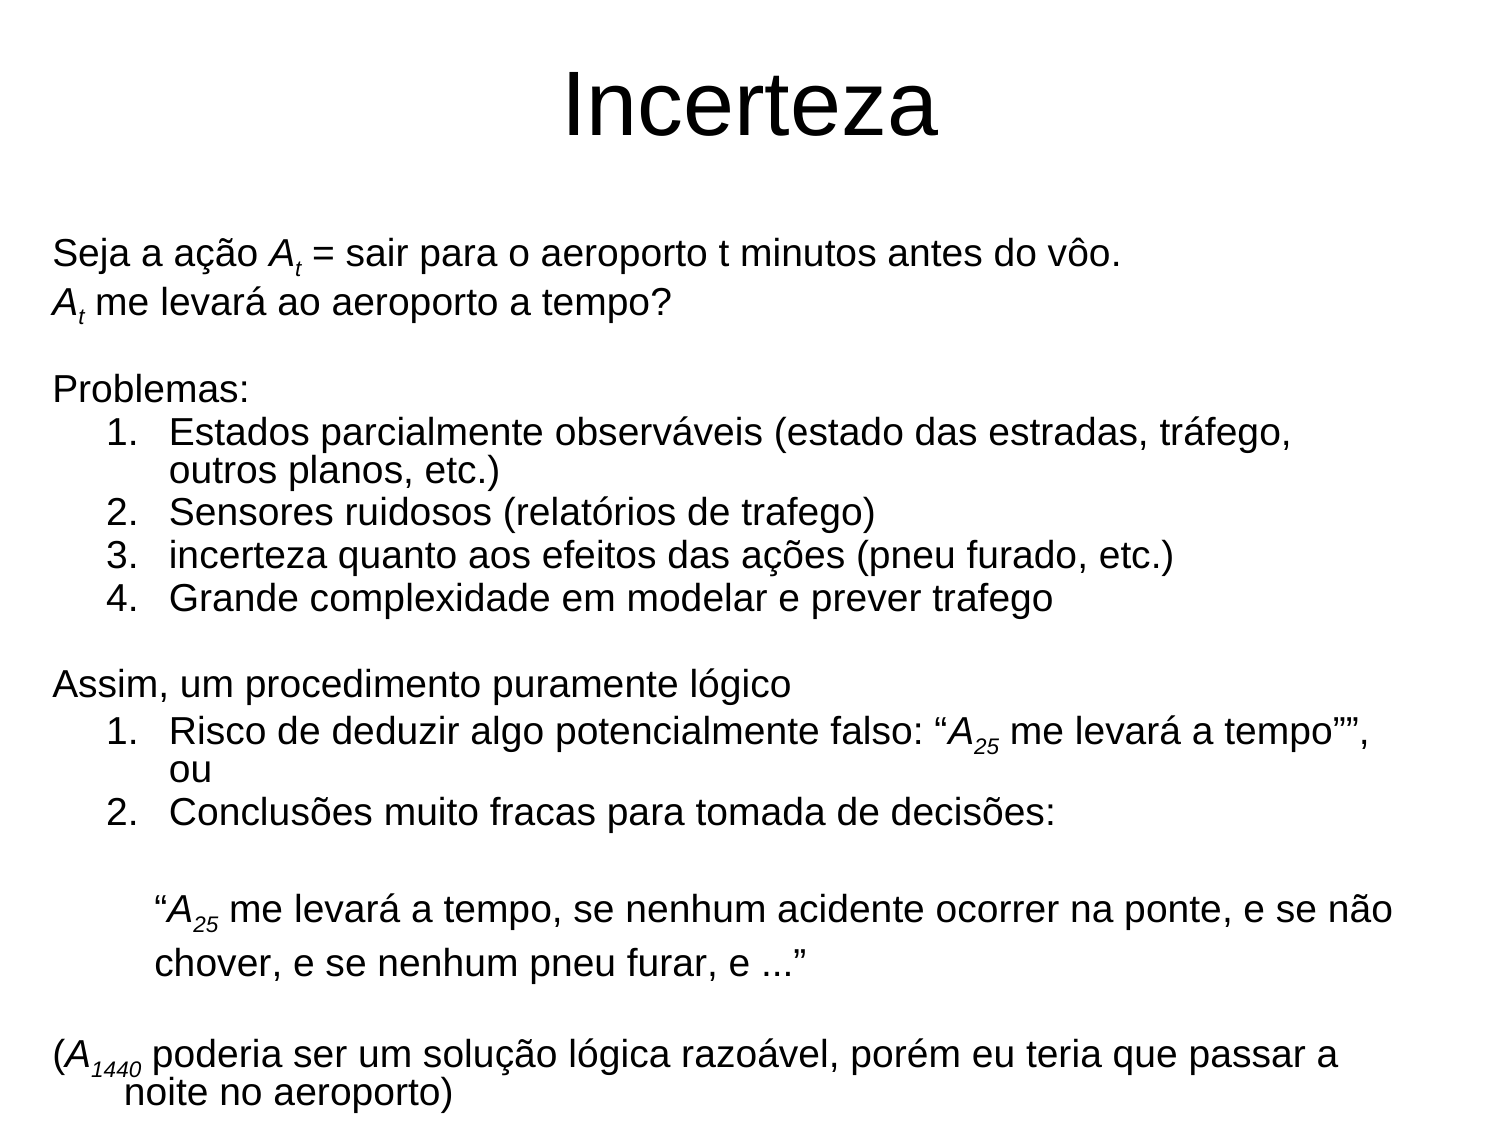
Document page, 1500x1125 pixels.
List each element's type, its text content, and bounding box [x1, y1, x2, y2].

title Incerteza [75, 9, 1426, 198]
list Seja a ação At = sair para o aeroporto t minutos antes do vôo. At me levará ao aeroporto a tempo? Problemas: Estados parcialmente observáveis (estado das estradas, tráfego, outros planos, etc.) Sensores ruidosos (relatórios de trafego) incerteza quanto aos efeitos das ações (pneu furado, etc.) Grande complexidade em modelar e prever trafego Assim, um procedimento puramente lógico Risco de deduzir algo potencialmente falso: “A25 me levará a tempo””, ou Conclusões muito fracas para tomada de decisões: “A25 me levará a tempo, se nenhum acidente ocorrer na ponte, e se não chover, e se nenhum pneu furar, e ...” (A1440 poderia ser um solução lógica razoável, porém eu teria que passar a noite no aeroporto) [37, 224, 1426, 1125]
